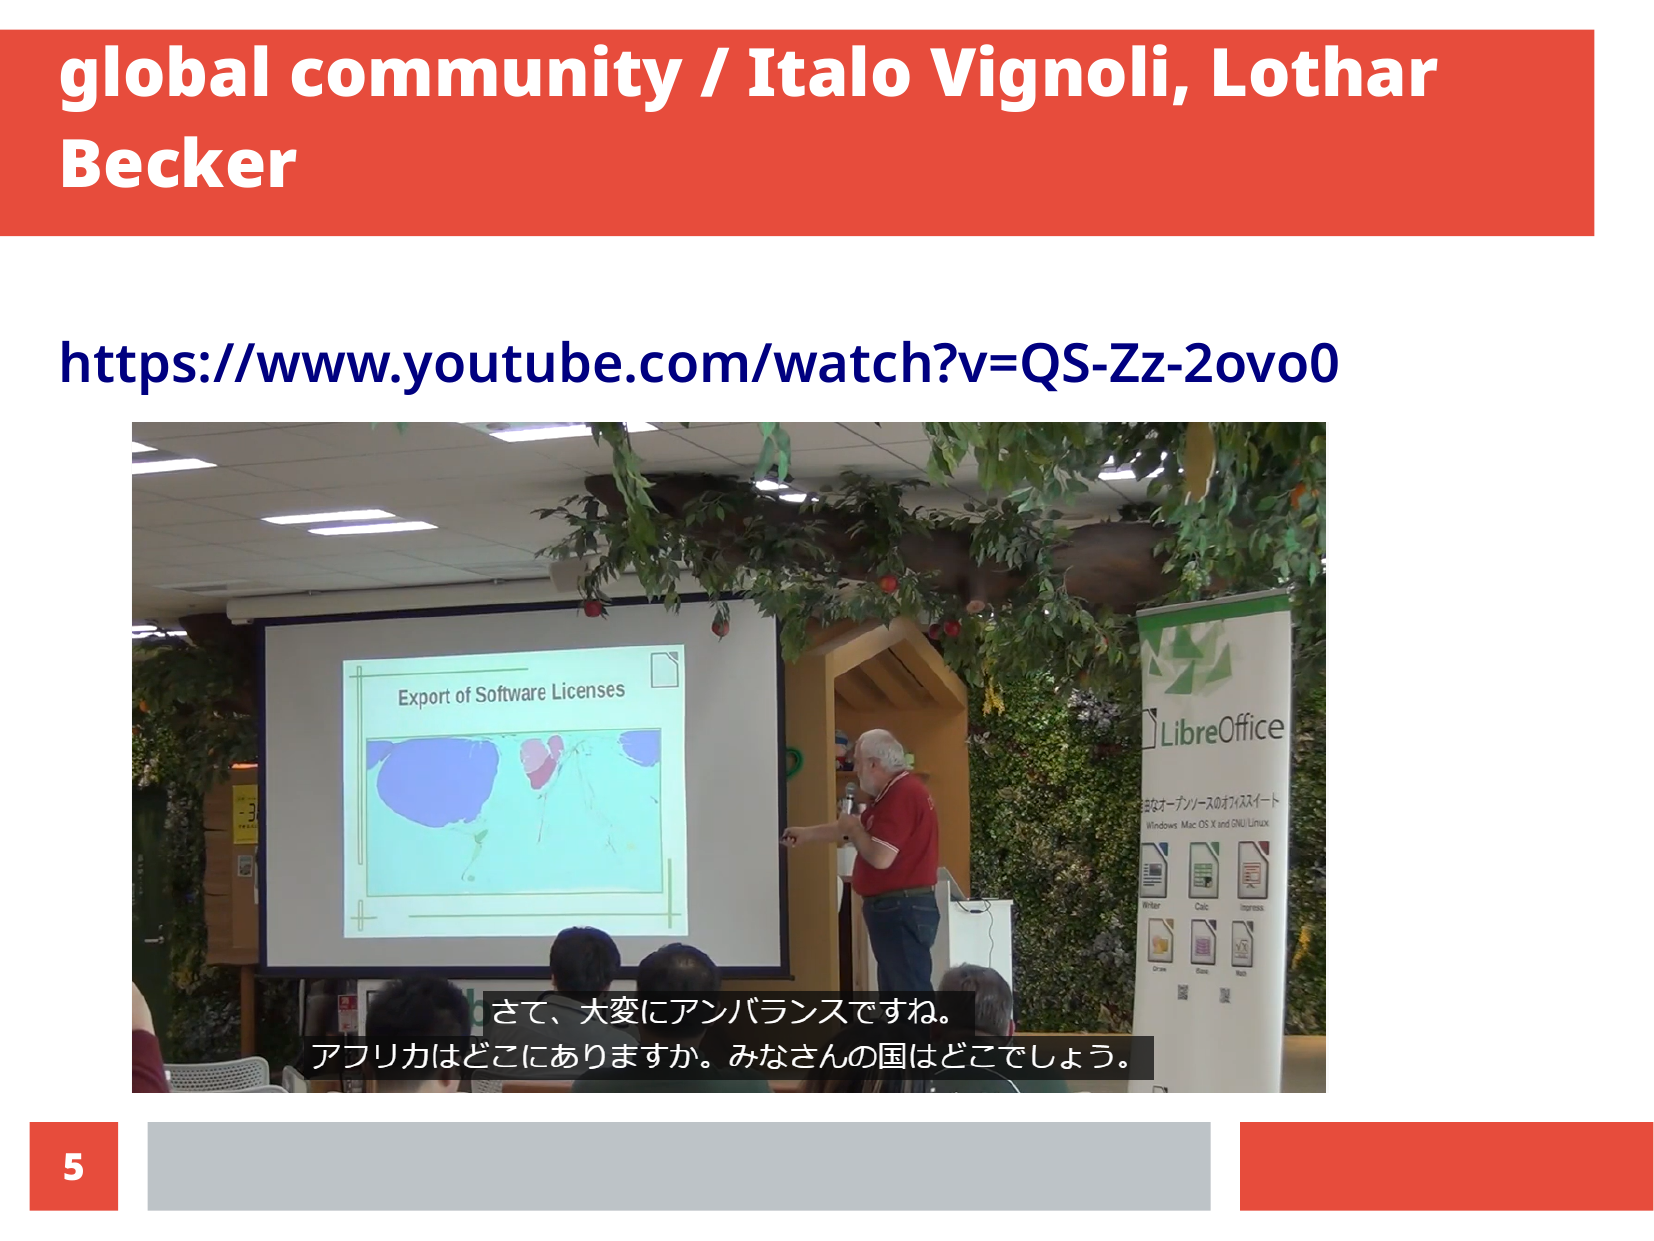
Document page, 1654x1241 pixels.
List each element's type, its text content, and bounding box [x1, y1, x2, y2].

title LibreOffice, the many diffent faces of a global community / Italo Vignoli, Lothar Becker [59, 59, 1595, 207]
list https://www.youtube.com/watch?v=QS-Zz-2ovo0 [59, 324, 1565, 1093]
picture [131, 422, 1329, 1093]
